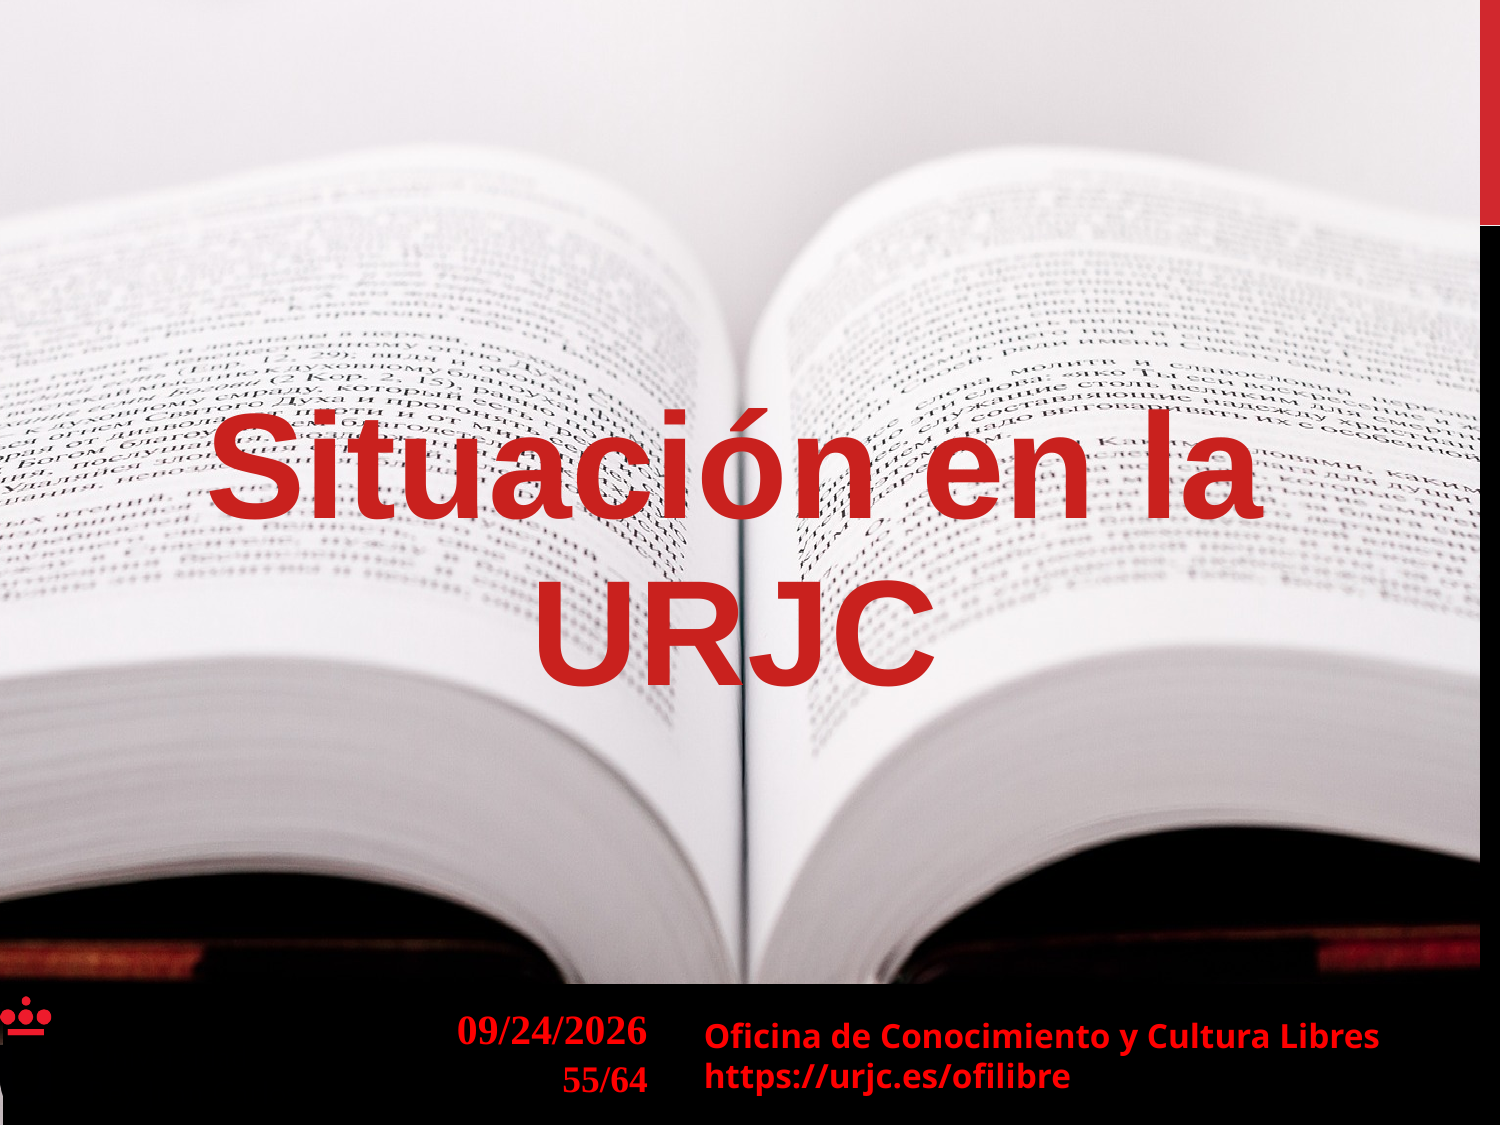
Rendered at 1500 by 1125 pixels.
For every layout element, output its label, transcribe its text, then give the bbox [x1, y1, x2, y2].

text_box Situación en la URJC [120, 375, 1351, 725]
picture [0, 0, 1500, 1014]
title [75, 285, 1425, 661]
